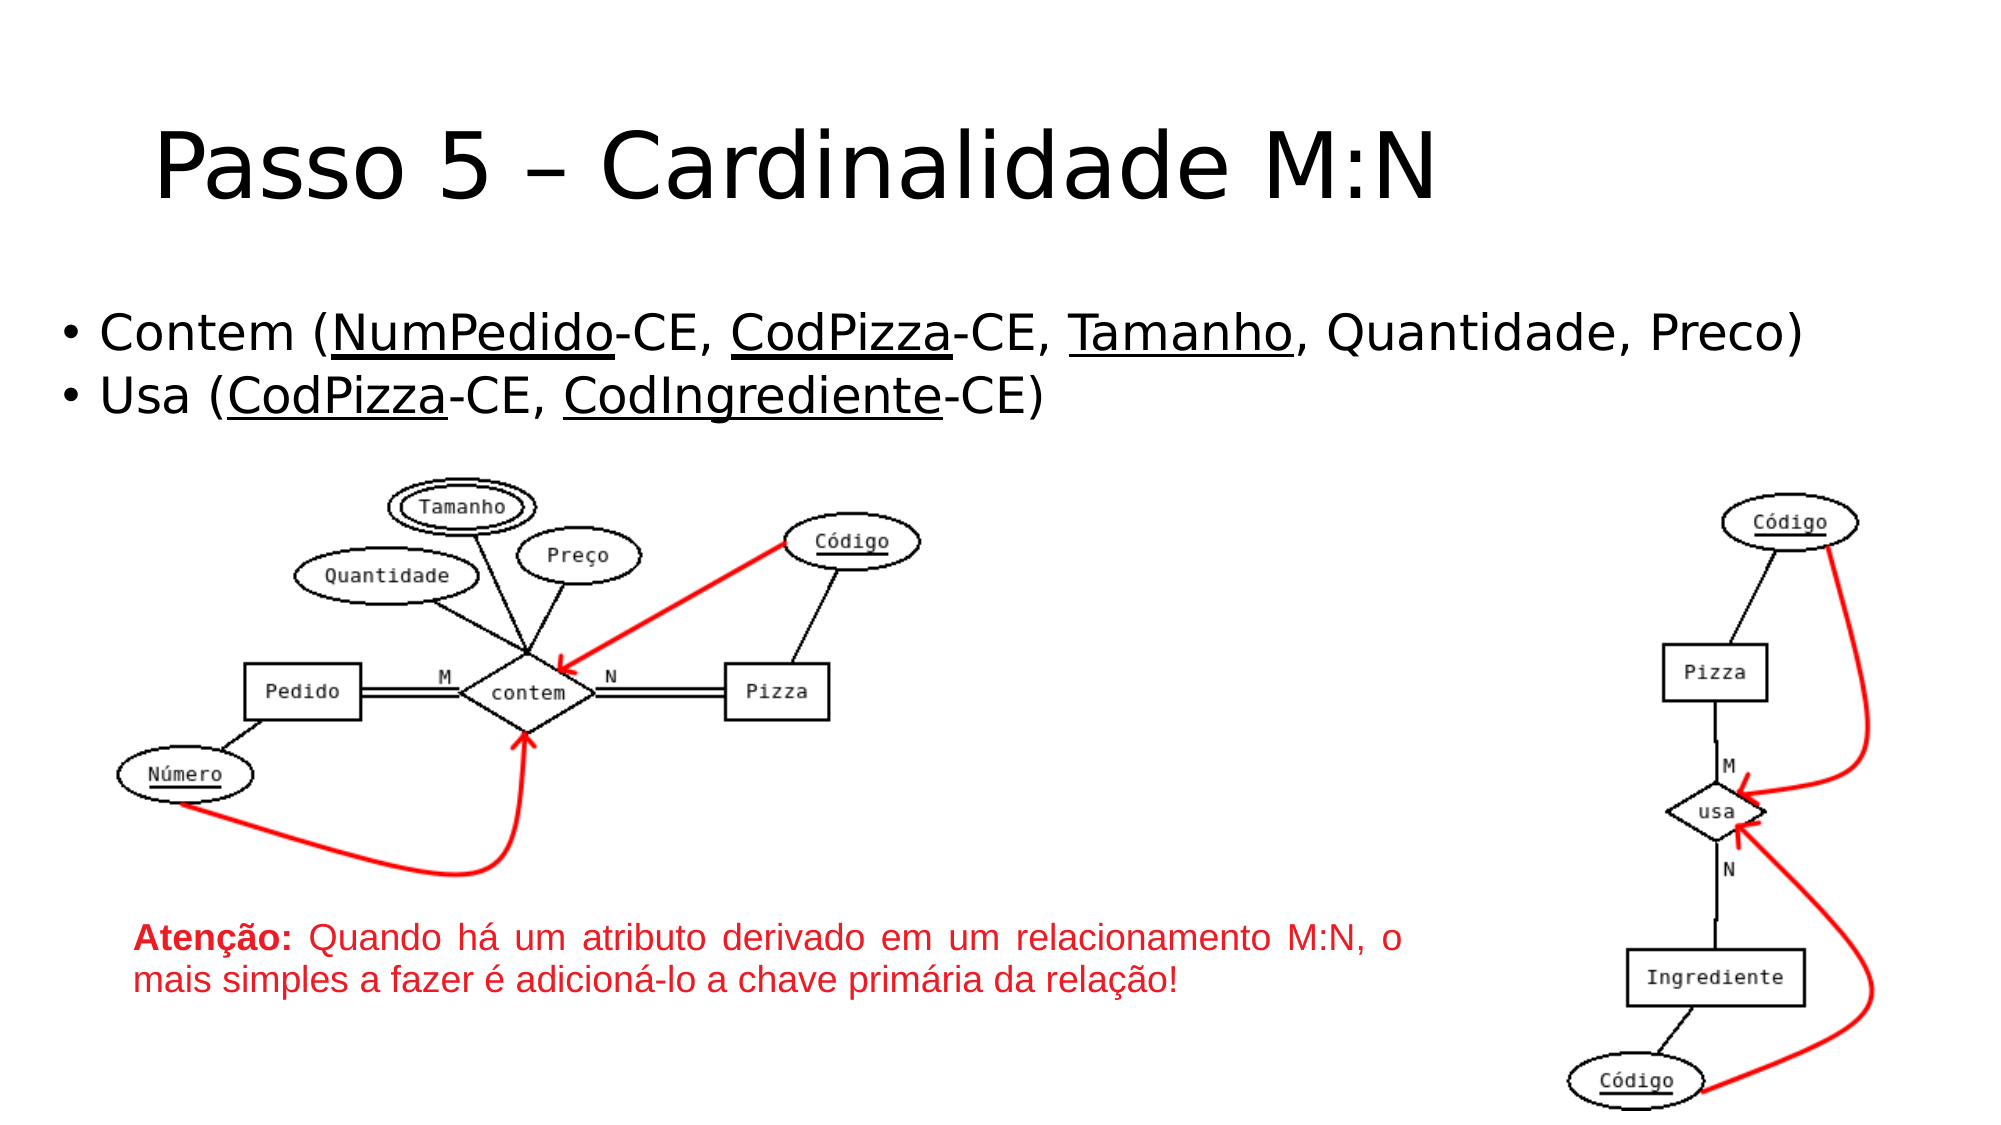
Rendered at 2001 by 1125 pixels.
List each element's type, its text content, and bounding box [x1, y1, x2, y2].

title Passo 5 – Cardinalidade M:N [150, 104, 1447, 295]
text_box Atenção: Quando há um atributo derivado em um relacionamento M:N, o mais simples a fazer é adicioná-lo a chave primária da relação! [118, 909, 1418, 1009]
picture [98, 470, 934, 886]
picture [1523, 407, 1930, 1111]
text_box Contem (NumPedido-CE, CodPizza-CE, Tamanho, Quantidade, Preco) Usa (CodPizza-CE, CodIngrediente-CE) [60, 298, 1985, 424]
